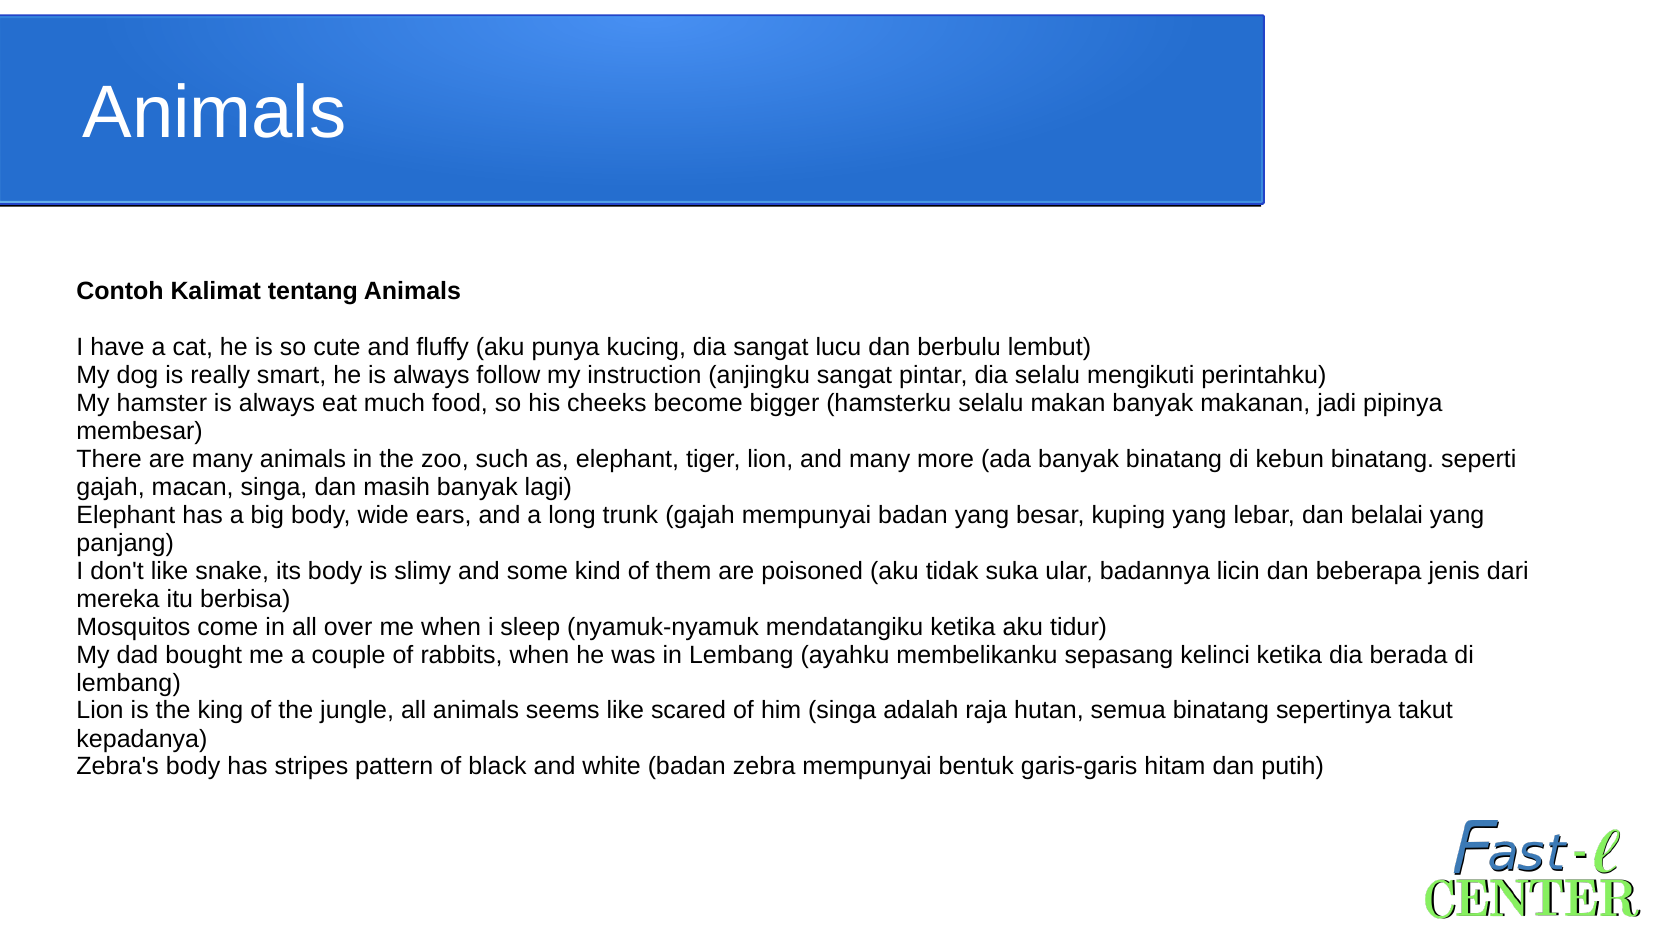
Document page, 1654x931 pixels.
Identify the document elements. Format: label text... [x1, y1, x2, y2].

text_box Contoh Kalimat tentang Animals I have a cat, he is so cute and fluffy (aku punya kucing, dia sangat lucu dan berbulu lembut) My dog is really smart, he is always follow my instruction (anjingku sangat pintar, dia selalu mengikuti perintahku) My hamster is always eat much food, so his cheeks become bigger (hamsterku selalu makan banyak makanan, jadi pipinya membesar) There are many animals in the zoo, such as, elephant, tiger, lion, and many more (ada banyak binatang di kebun binatang. seperti gajah, macan, singa, dan masih banyak lagi) Elephant has a big body, wide ears, and a long trunk (gajah mempunyai badan yang besar, kuping yang lebar, dan belalai yang panjang) I don't like snake, its body is slimy and some kind of them are poisoned (aku tidak suka ular, badannya licin dan beberapa jenis dari mereka itu berbisa) Mosquitos come in all over me when i sleep (nyamuk-nyamuk mendatangiku ketika aku tidur) My dad bought me a couple of rabbits, when he was in Lembang (ayahku membelikanku sepasang kelinci ketika dia berada di lembang) Lion is the king of the jungle, all animals seems like scared of him (singa adalah raja hutan, semua binatang sepertinya takut kepadanya) Zebra's body has stripes pattern of black and white (badan zebra mempunyai bentuk garis-garis hitam dan putih) [61, 269, 1576, 836]
picture [1425, 820, 1641, 921]
title Animals [82, 35, 1235, 189]
